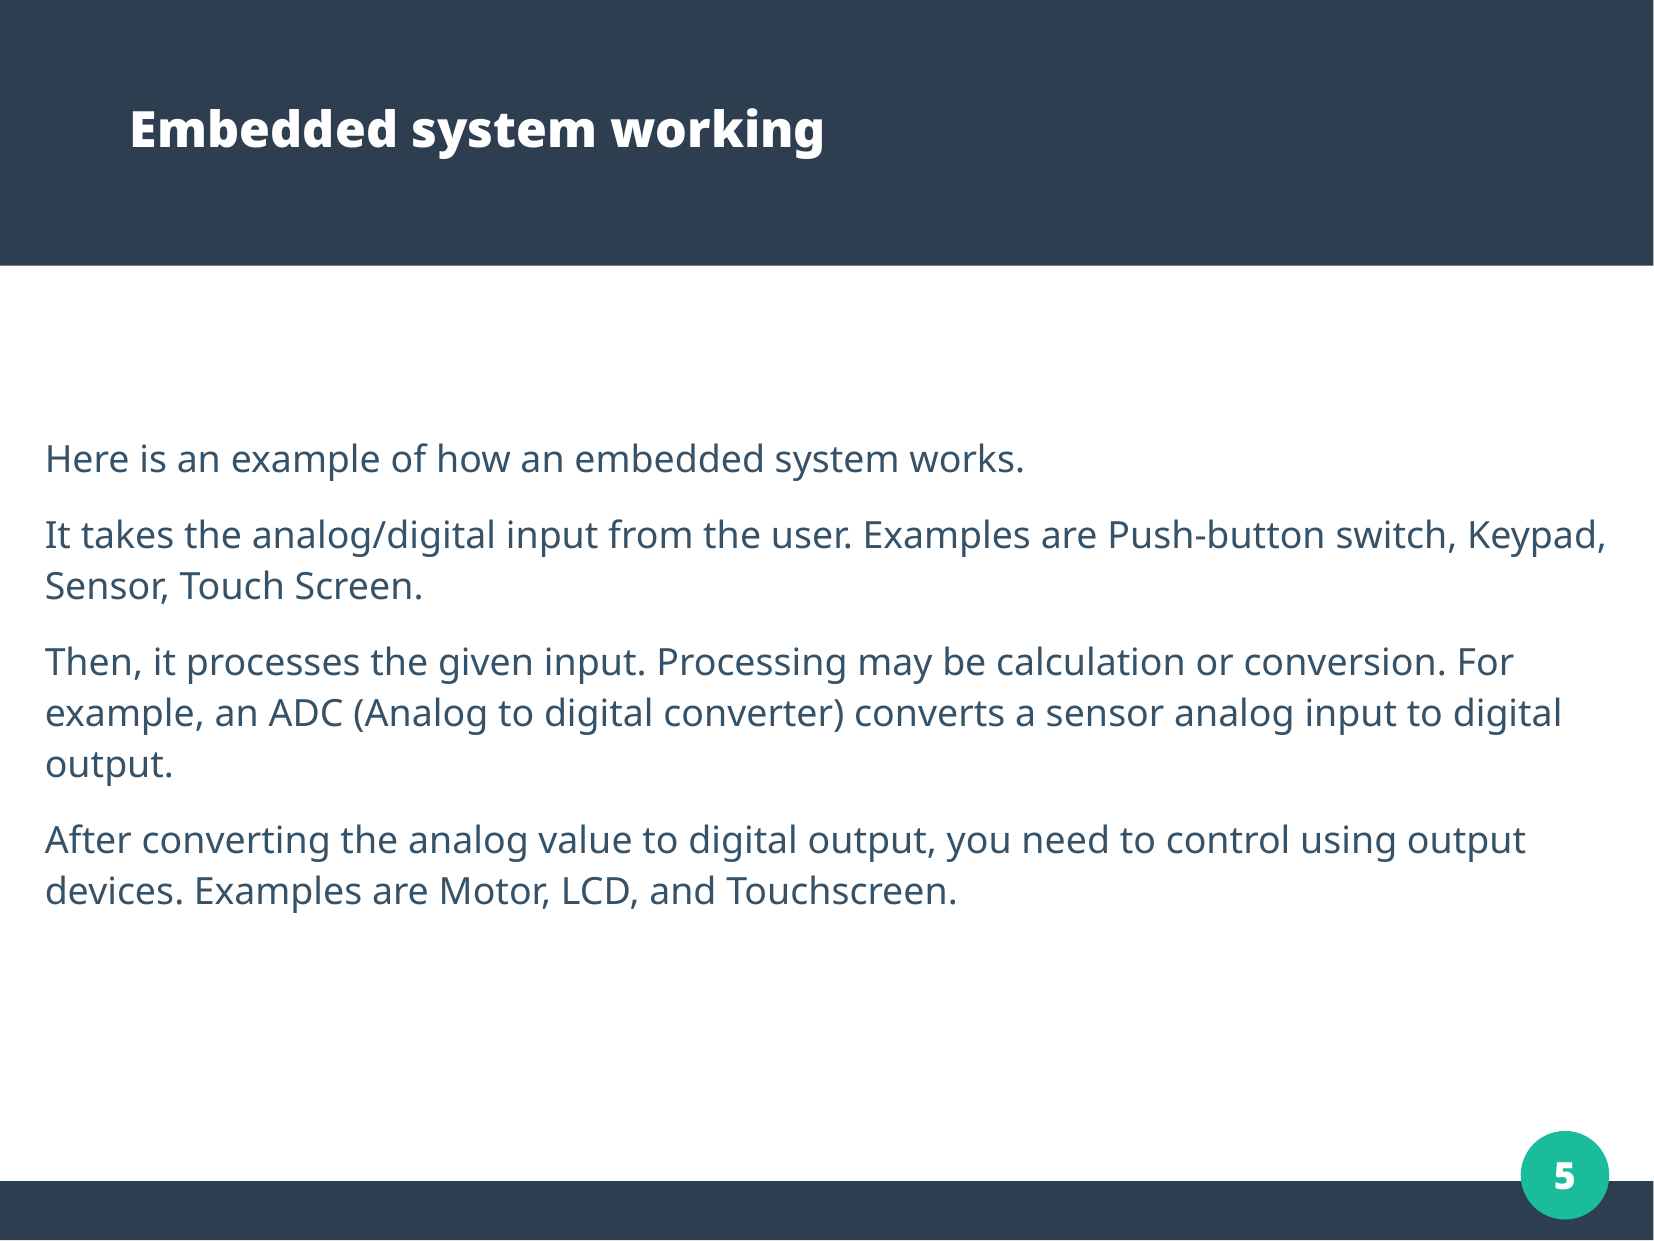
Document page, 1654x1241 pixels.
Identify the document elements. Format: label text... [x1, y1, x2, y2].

text_box Here is an example of how an embedded system works. It takes the analog/digital input from the user. Examples are Push-button switch, Keypad, Sensor, Touch Screen. Then, it processes the given input. Processing may be calculation or conversion. For example, an ADC (Analog to digital converter) converts a sensor analog input to digital output. After converting the analog value to digital output, you need to control using output devices. Examples are Motor, LCD, and Touchscreen. [30, 425, 1654, 931]
title Embedded system working [59, 49, 1595, 207]
